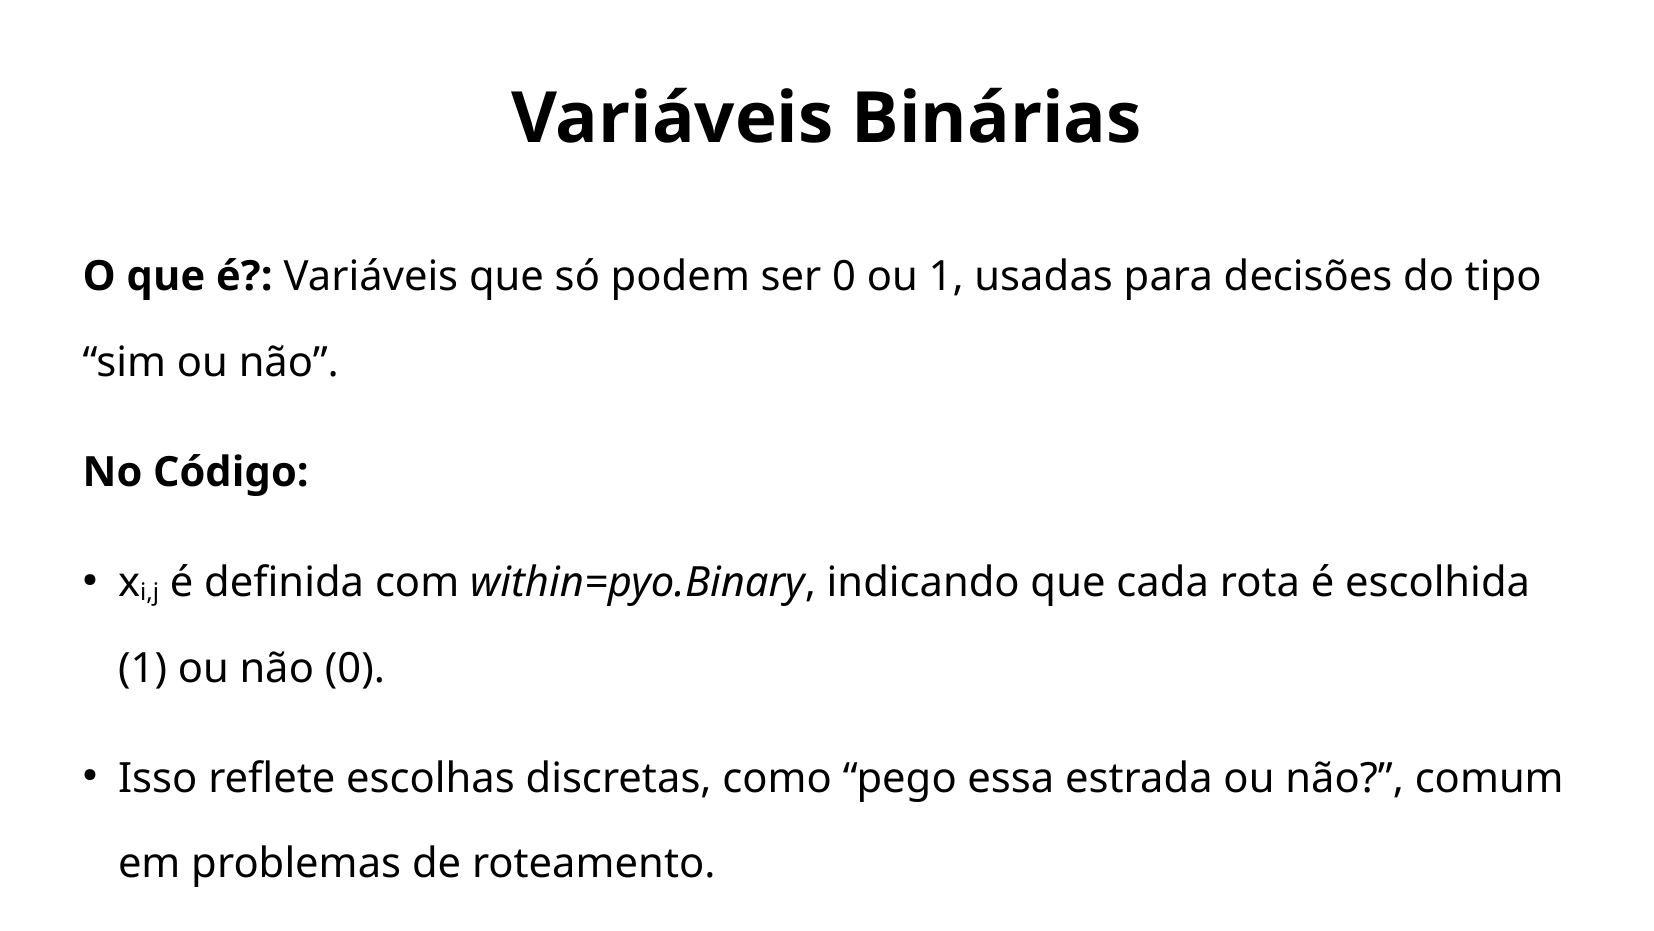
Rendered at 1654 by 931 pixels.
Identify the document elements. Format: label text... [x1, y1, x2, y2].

title Variáveis Binárias [82, 37, 1571, 193]
subtitle O que é?: Variáveis que só podem ser 0 ou 1, usadas para decisões do tipo “sim ou não”. No Código: xi,j é definida com within=pyo.Binary, indicando que cada rota é escolhida (1) ou não (0). Isso reflete escolhas discretas, como “pego essa estrada ou não?”, comum em problemas de roteamento. [82, 217, 1571, 827]
